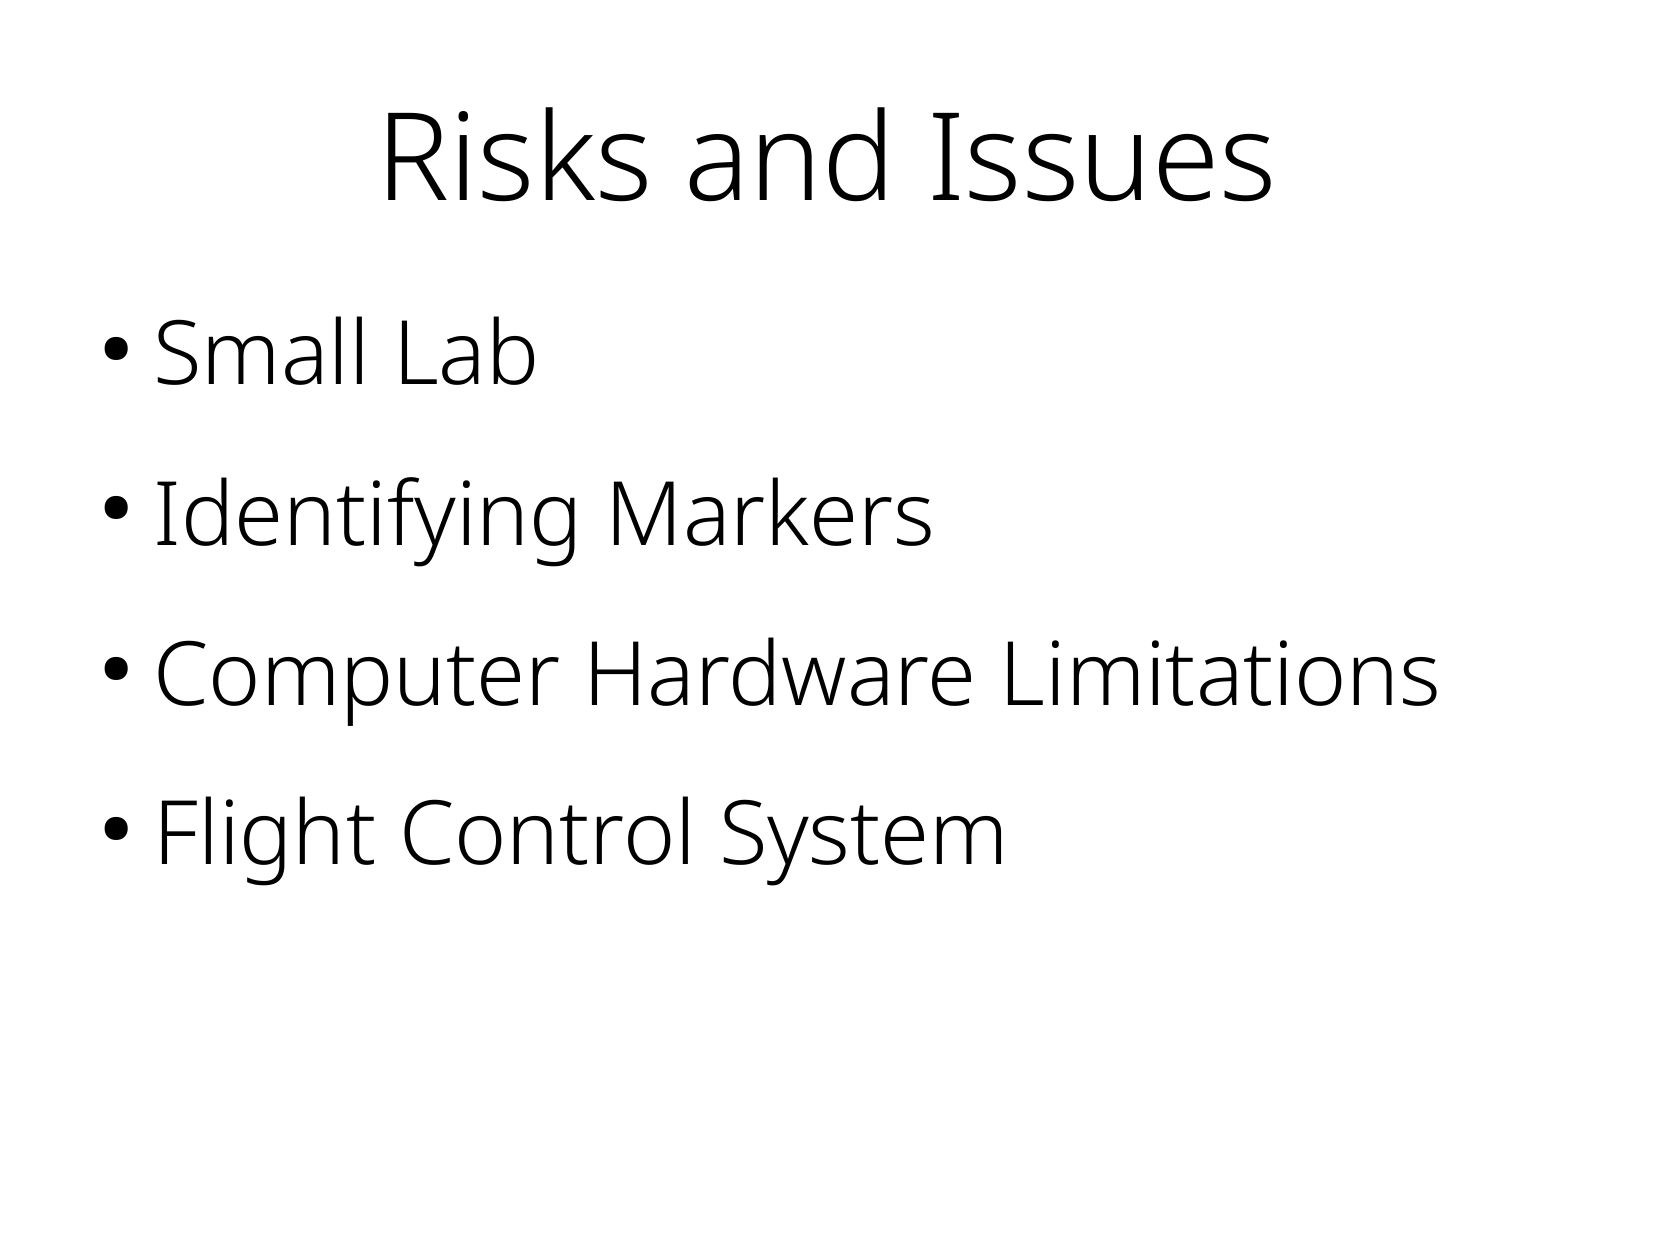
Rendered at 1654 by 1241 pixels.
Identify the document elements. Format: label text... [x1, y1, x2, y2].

title Risks and Issues [82, 49, 1571, 257]
list Small Lab Identifying Markers Computer Hardware Limitations Flight Control System [82, 290, 1571, 1010]
